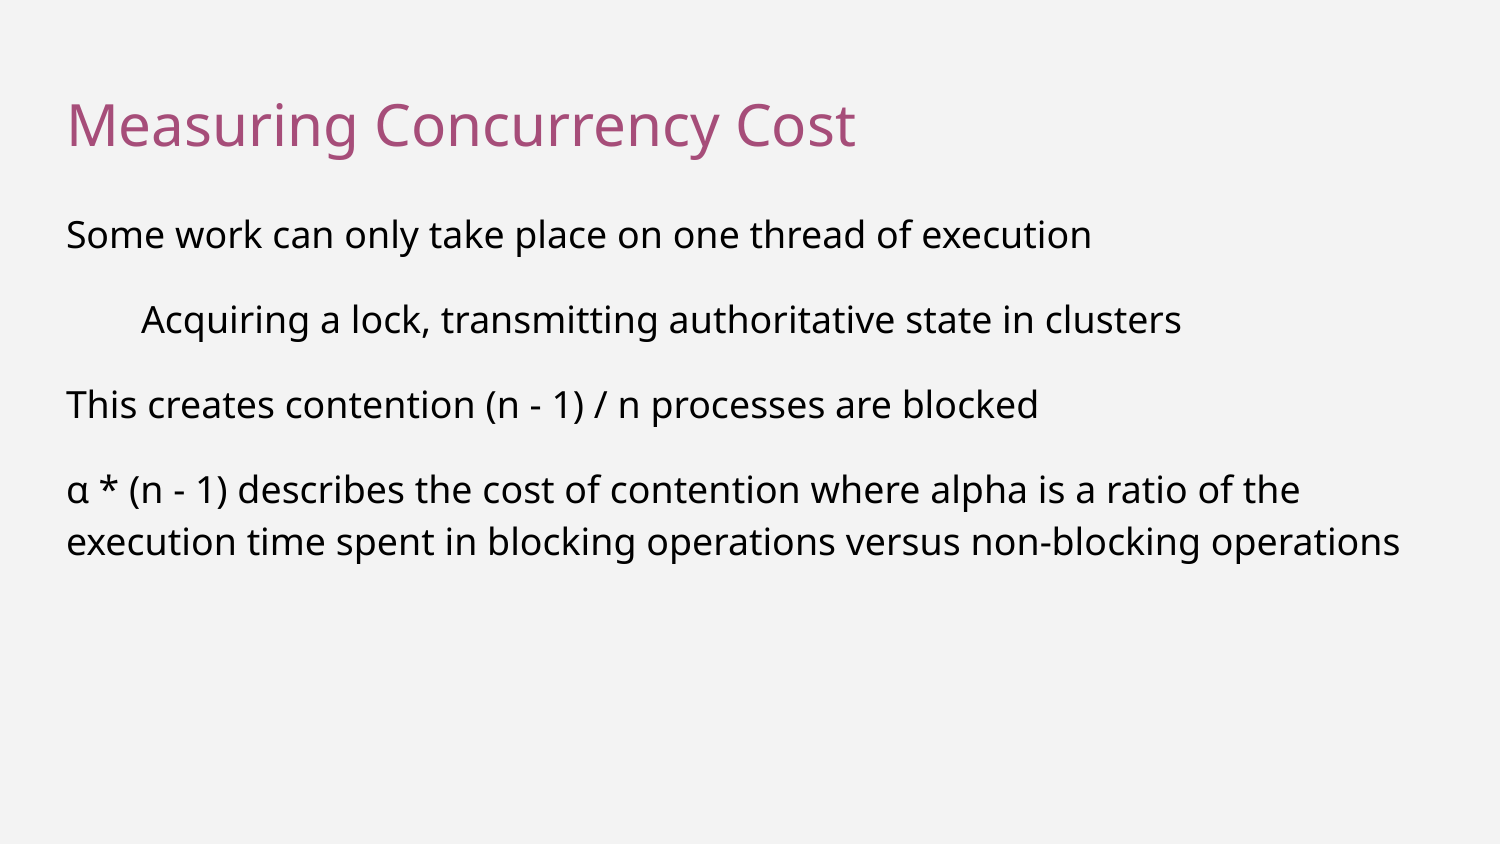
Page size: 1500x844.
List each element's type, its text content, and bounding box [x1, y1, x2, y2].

title Measuring Concurrency Cost [51, 72, 1449, 167]
list Some work can only take place on one thread of execution Acquiring a lock, transmitting authoritative state in clusters This creates contention (n - 1) / n processes are blocked α * (n - 1) describes the cost of contention where alpha is a ratio of the execution time spent in blocking operations versus non-blocking operations [51, 189, 1449, 750]
